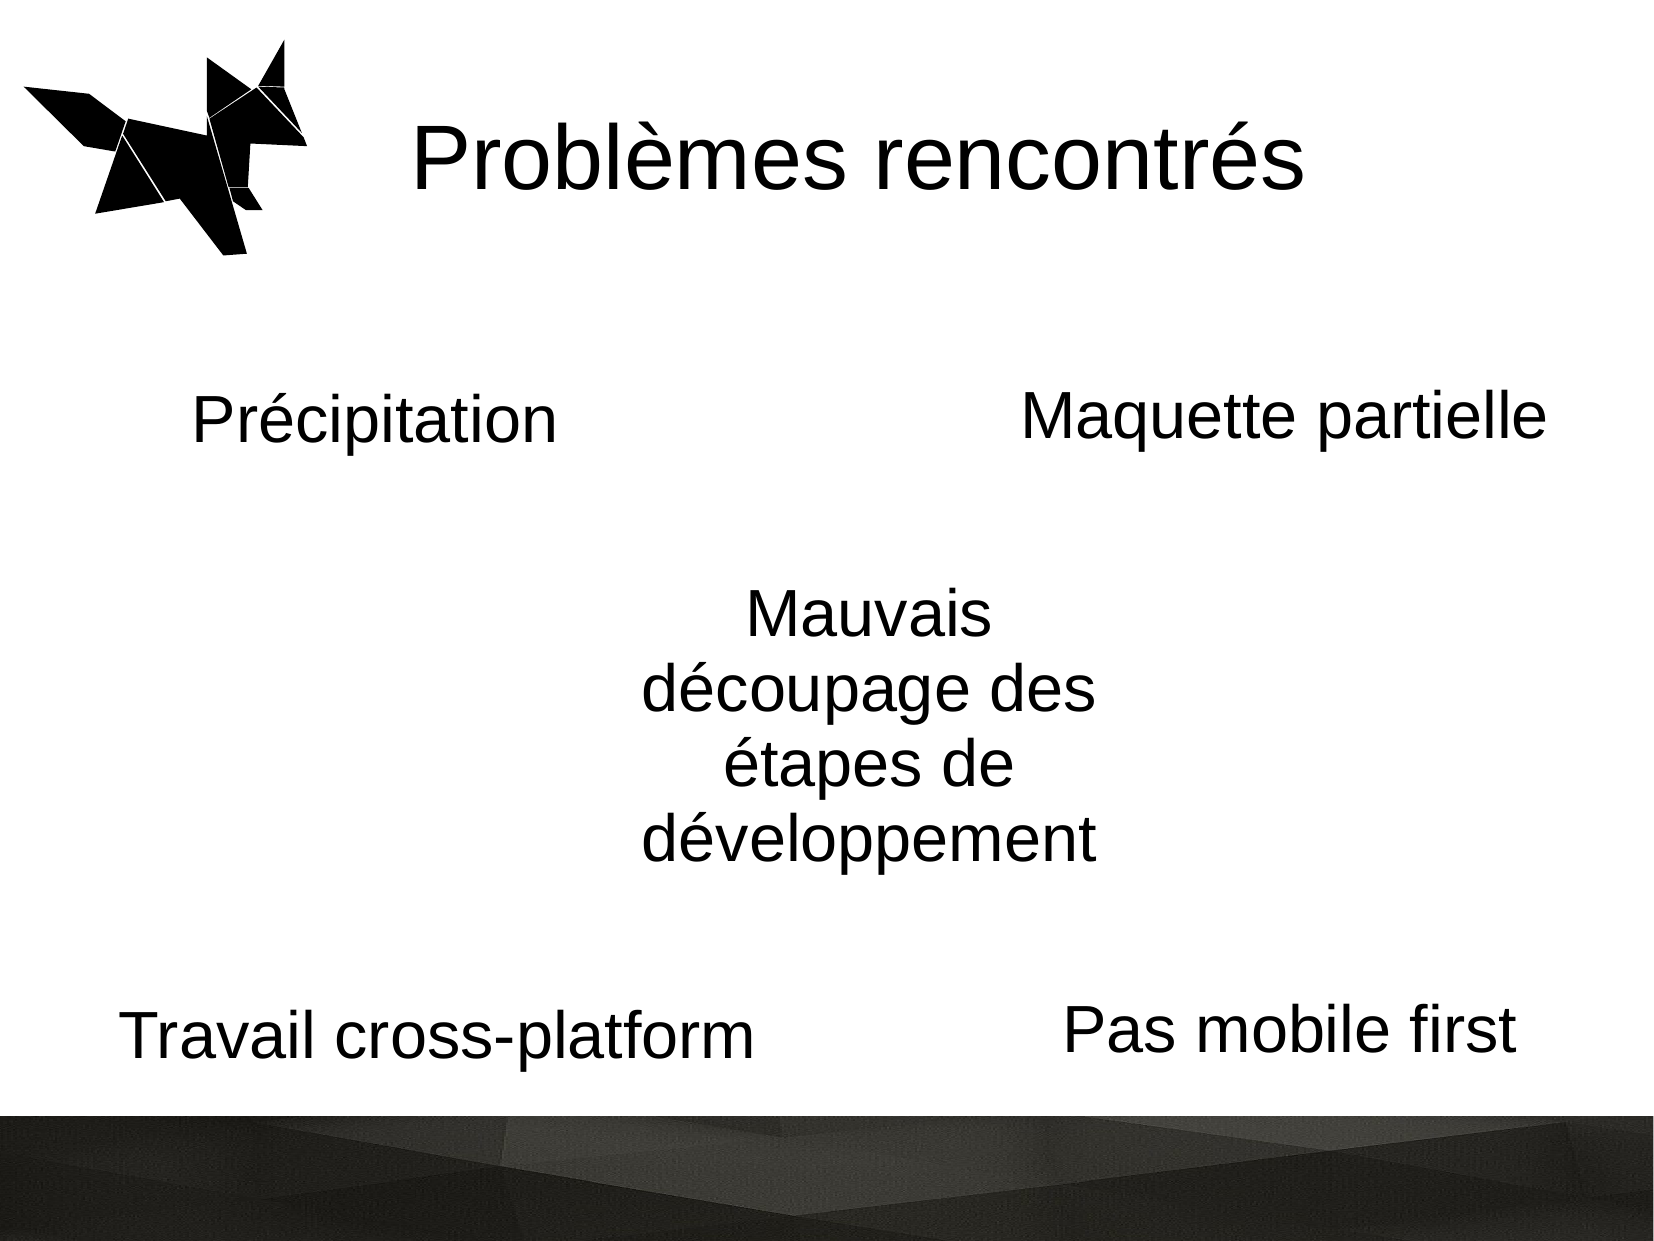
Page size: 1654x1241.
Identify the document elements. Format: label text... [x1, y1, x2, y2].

text_box Travail cross-platform [11, 960, 829, 1111]
text_box Pas mobile first [938, 992, 1642, 1068]
text_box Maquette partielle [933, 377, 1637, 453]
text_box Mauvais découpage des étapes de développement [581, 519, 1123, 932]
text_box Problèmes rencontrés [360, 106, 1323, 209]
text_box Précipitation [65, 342, 650, 497]
picture [0, 1116, 1654, 1241]
picture [23, 30, 308, 319]
